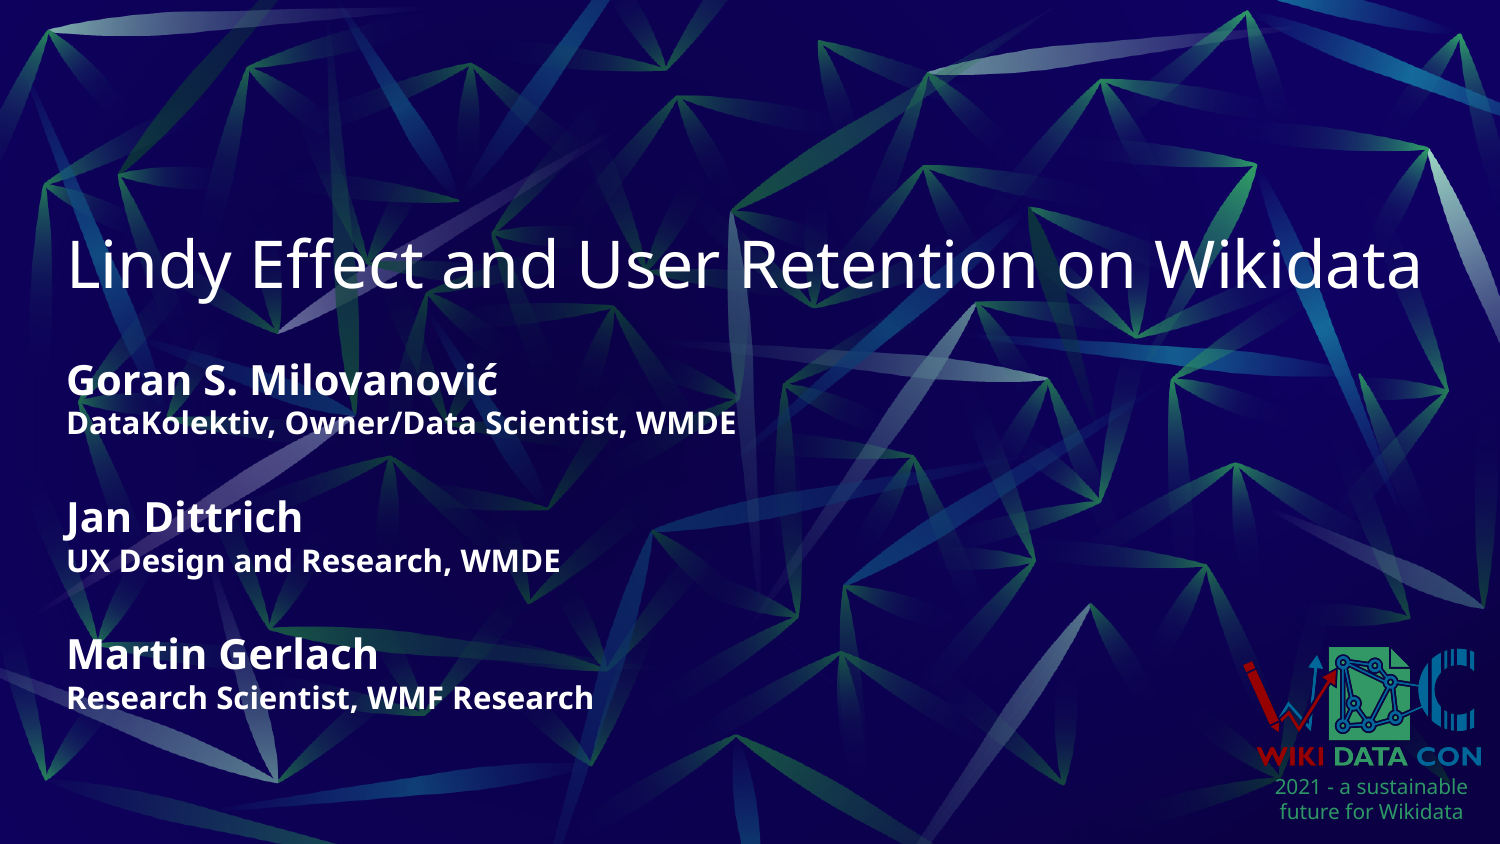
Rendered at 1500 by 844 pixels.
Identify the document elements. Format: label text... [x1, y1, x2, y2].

subtitle Goran S. Milovanović DataKolektiv, Owner/Data Scientist, WMDE Jan Dittrich UX Design and Research, WMDE Martin Gerlach Research Scientist, WMF Research [51, 338, 1449, 603]
picture [0, 0, 1500, 844]
title Lindy Effect and User Retention on Wikidata [51, 140, 1449, 338]
